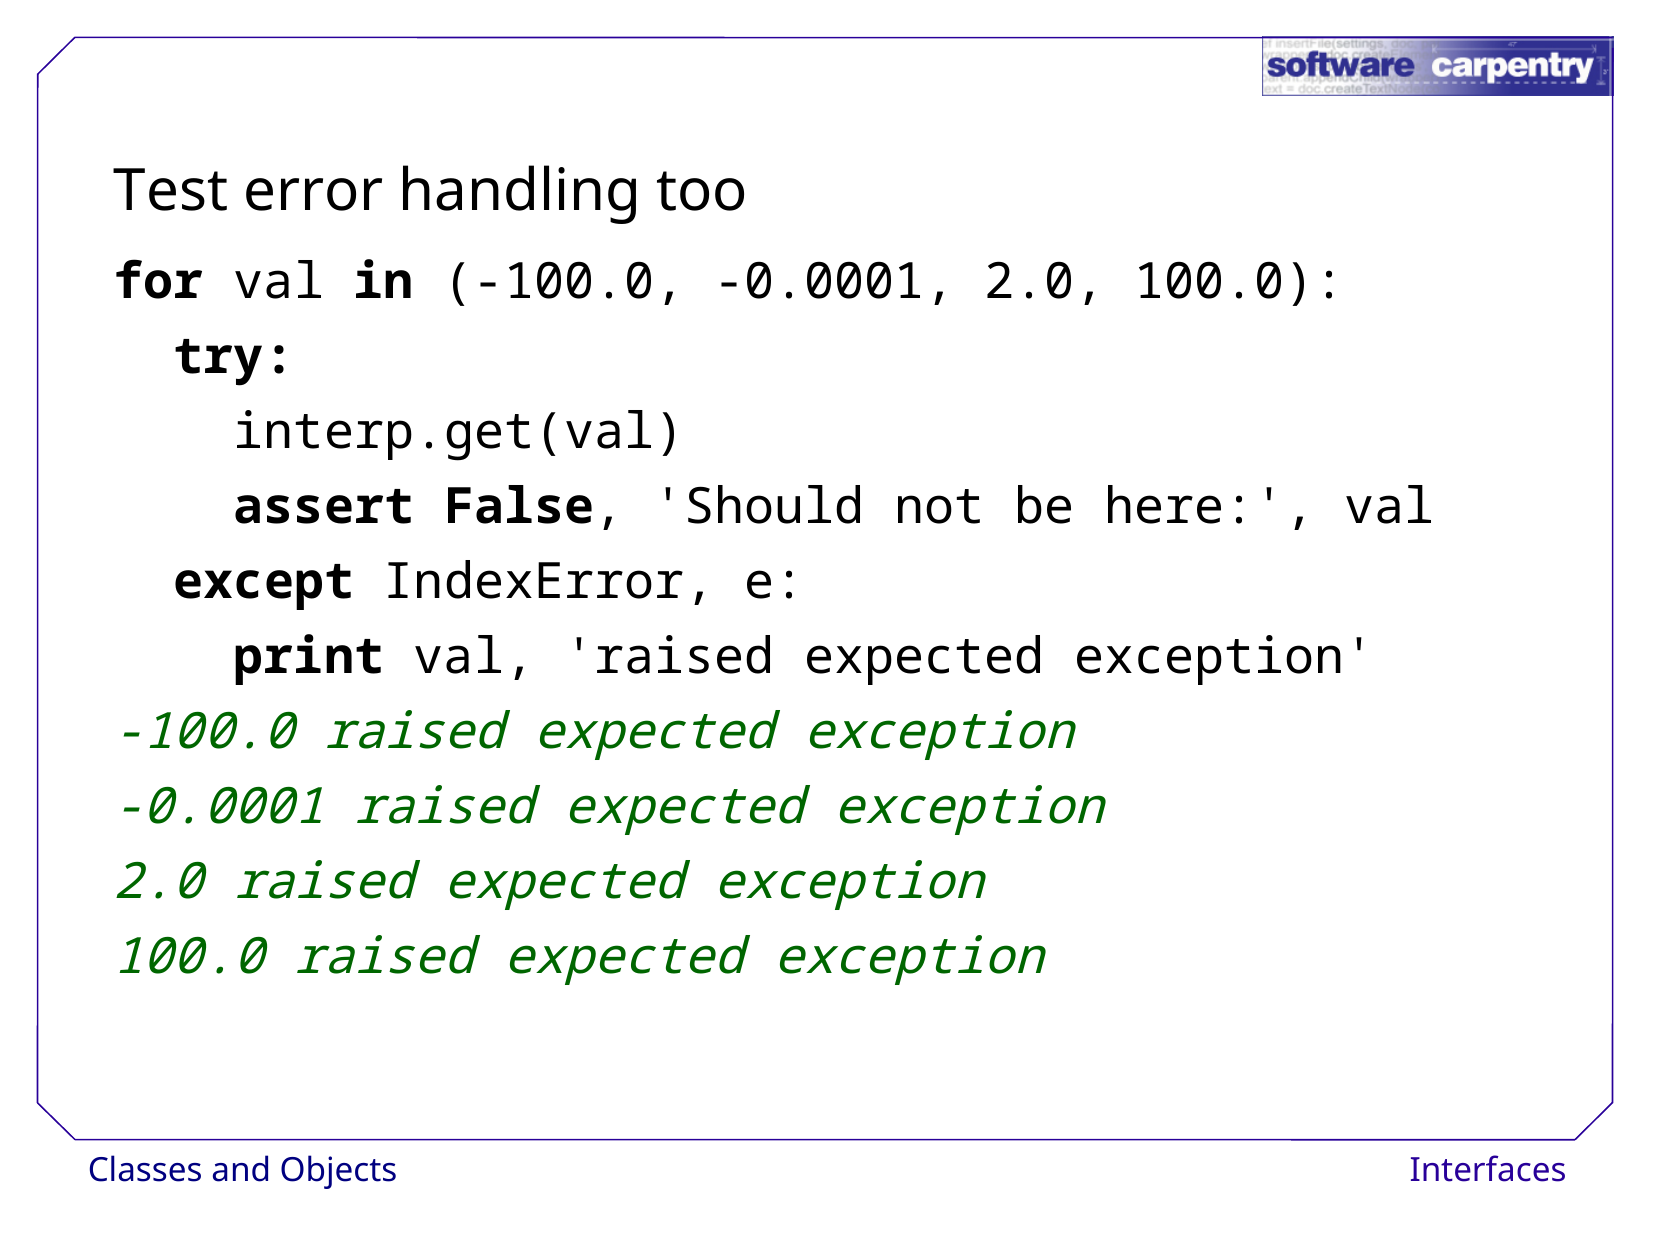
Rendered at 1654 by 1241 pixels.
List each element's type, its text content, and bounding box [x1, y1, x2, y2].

text_box Test error handling too [99, 109, 1517, 225]
text_box for val in (-100.0, -0.0001, 2.0, 100.0): try: interp.get(val) assert False, 'Should not be here:', val except IndexError, e: print val, 'raised expected exception' -100.0 raised expected exception -0.0001 raised expected exception 2.0 raised expected exception 100.0 raised expected exception [99, 225, 1517, 992]
picture [1262, 36, 1614, 96]
